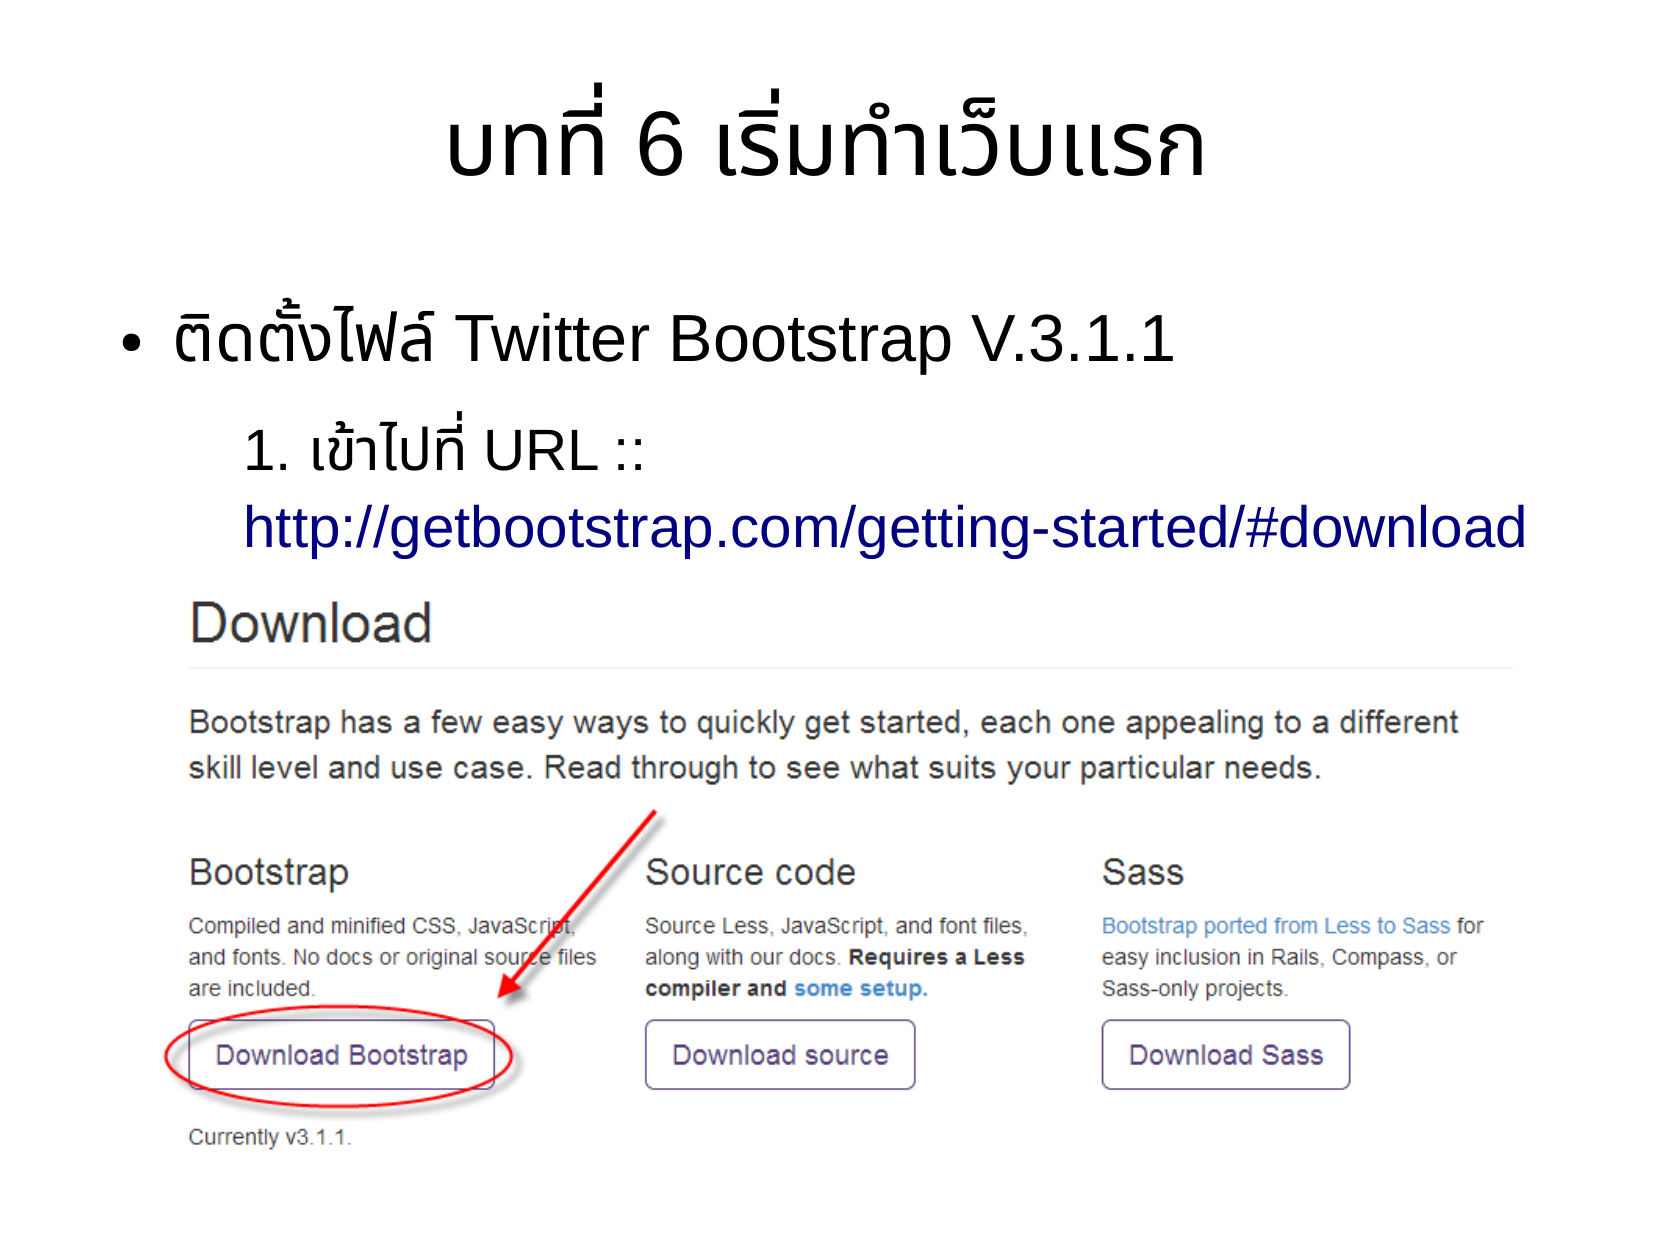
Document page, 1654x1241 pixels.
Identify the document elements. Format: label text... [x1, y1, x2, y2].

picture [148, 569, 1576, 1184]
title บทที่ 6 เริ่มทำเว็บแรก [82, 49, 1571, 257]
list ติดตั้งไฟล์ Twitter Bootstrap V.3.1.1 1. เข้าไปที่ URL :: http://getbootstrap.com/getting-started/#download [101, 300, 1591, 1021]
